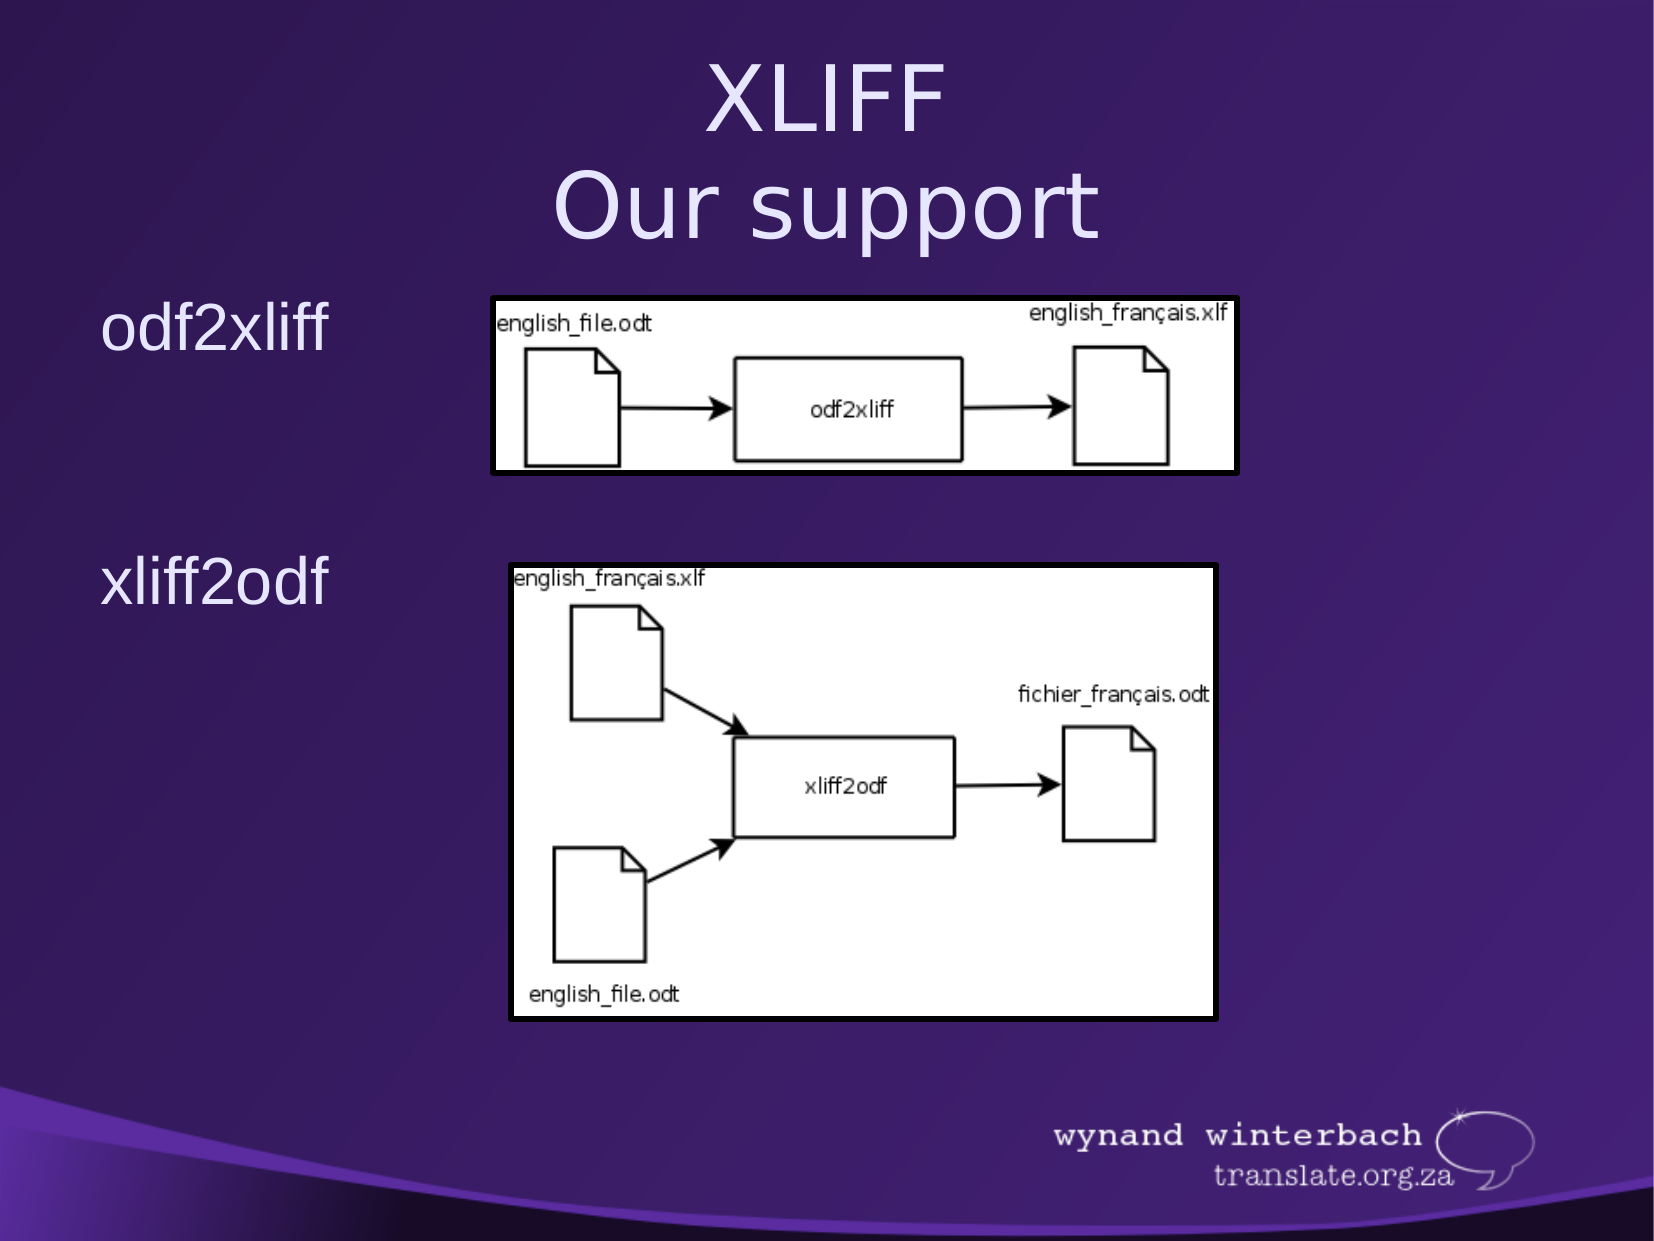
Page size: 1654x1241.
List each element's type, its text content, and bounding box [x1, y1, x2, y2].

picture [0, 0, 1654, 1241]
list odf2xliff xliff2odf [82, 290, 1565, 619]
title XLIFF Our support [82, 45, 1571, 261]
